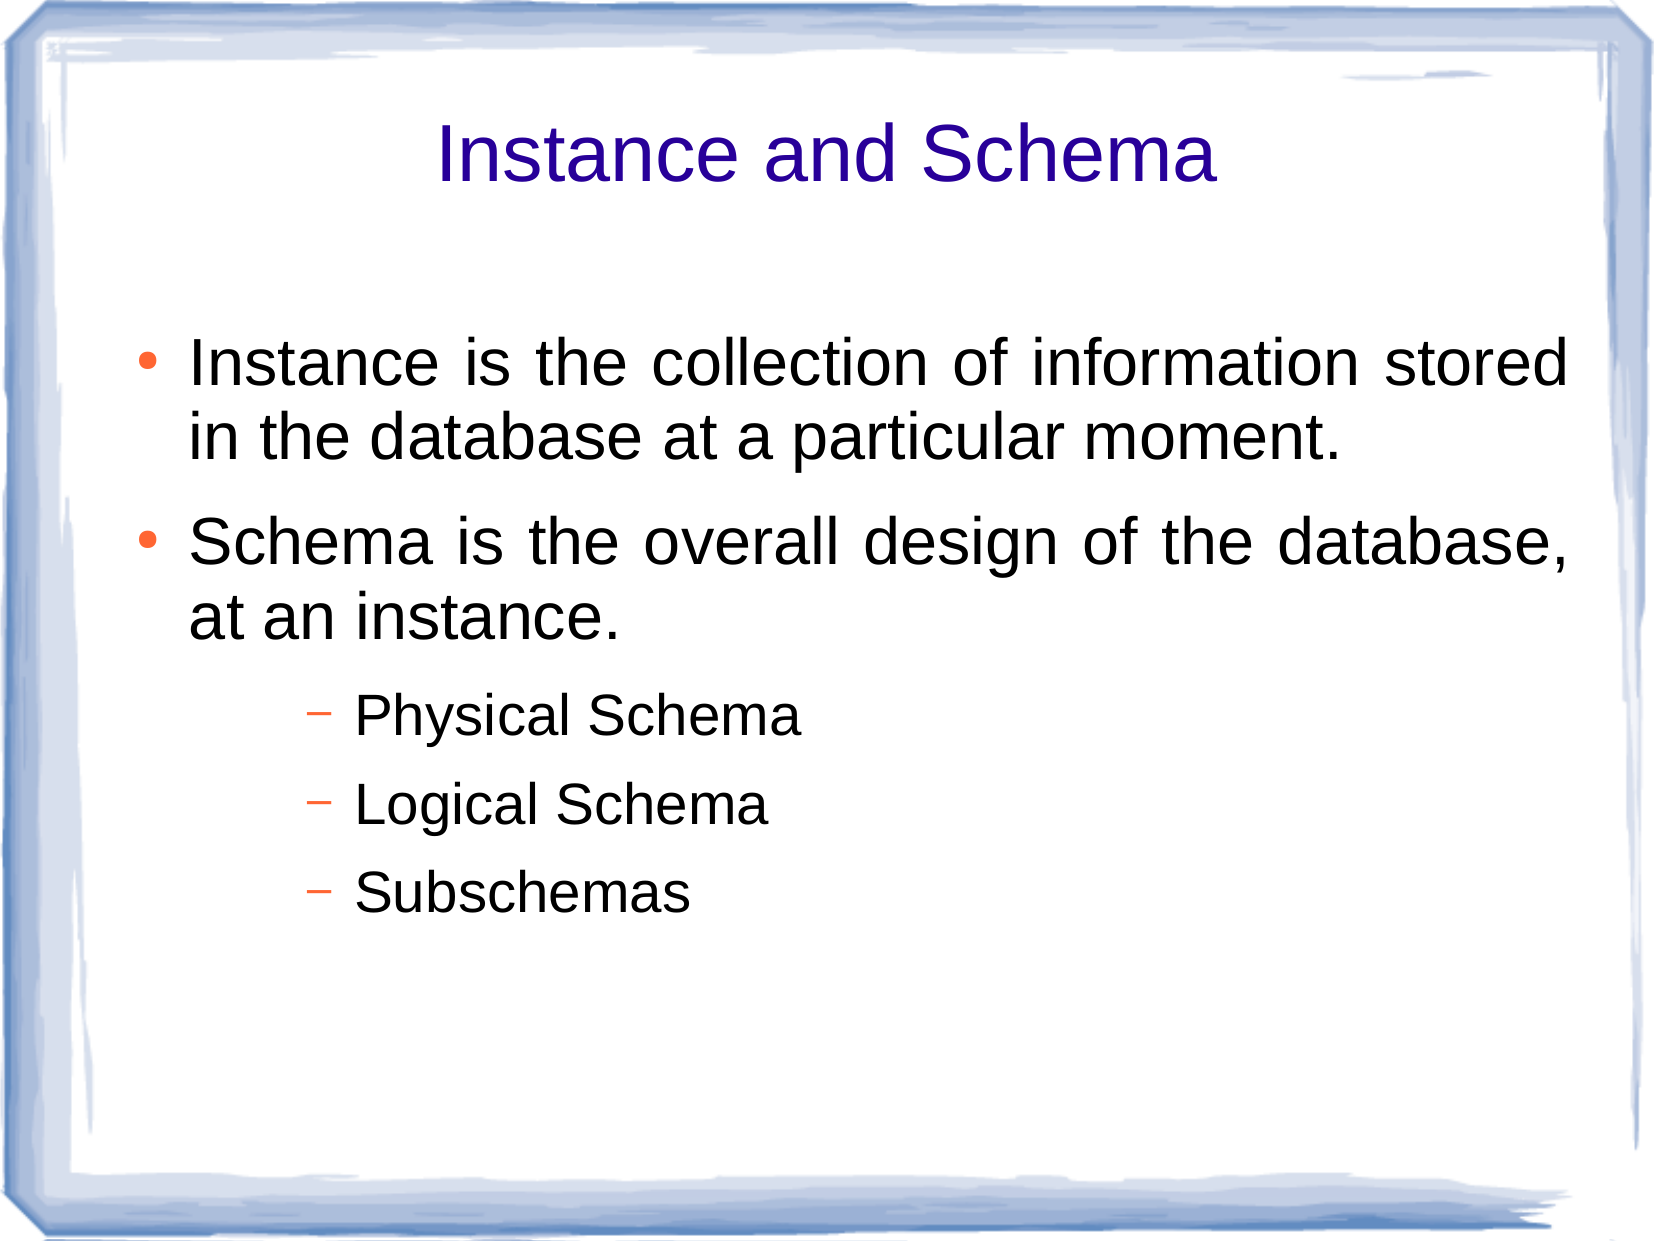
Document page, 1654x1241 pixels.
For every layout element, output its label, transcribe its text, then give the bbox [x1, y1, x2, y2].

picture [0, 0, 1654, 1241]
list Instance is the collection of information stored in the database at a particular moment. Schema is the overall design of the database, at an instance. Physical Schema Logical Schema Subschemas [118, 324, 1571, 1004]
title Instance and Schema [82, 49, 1571, 257]
